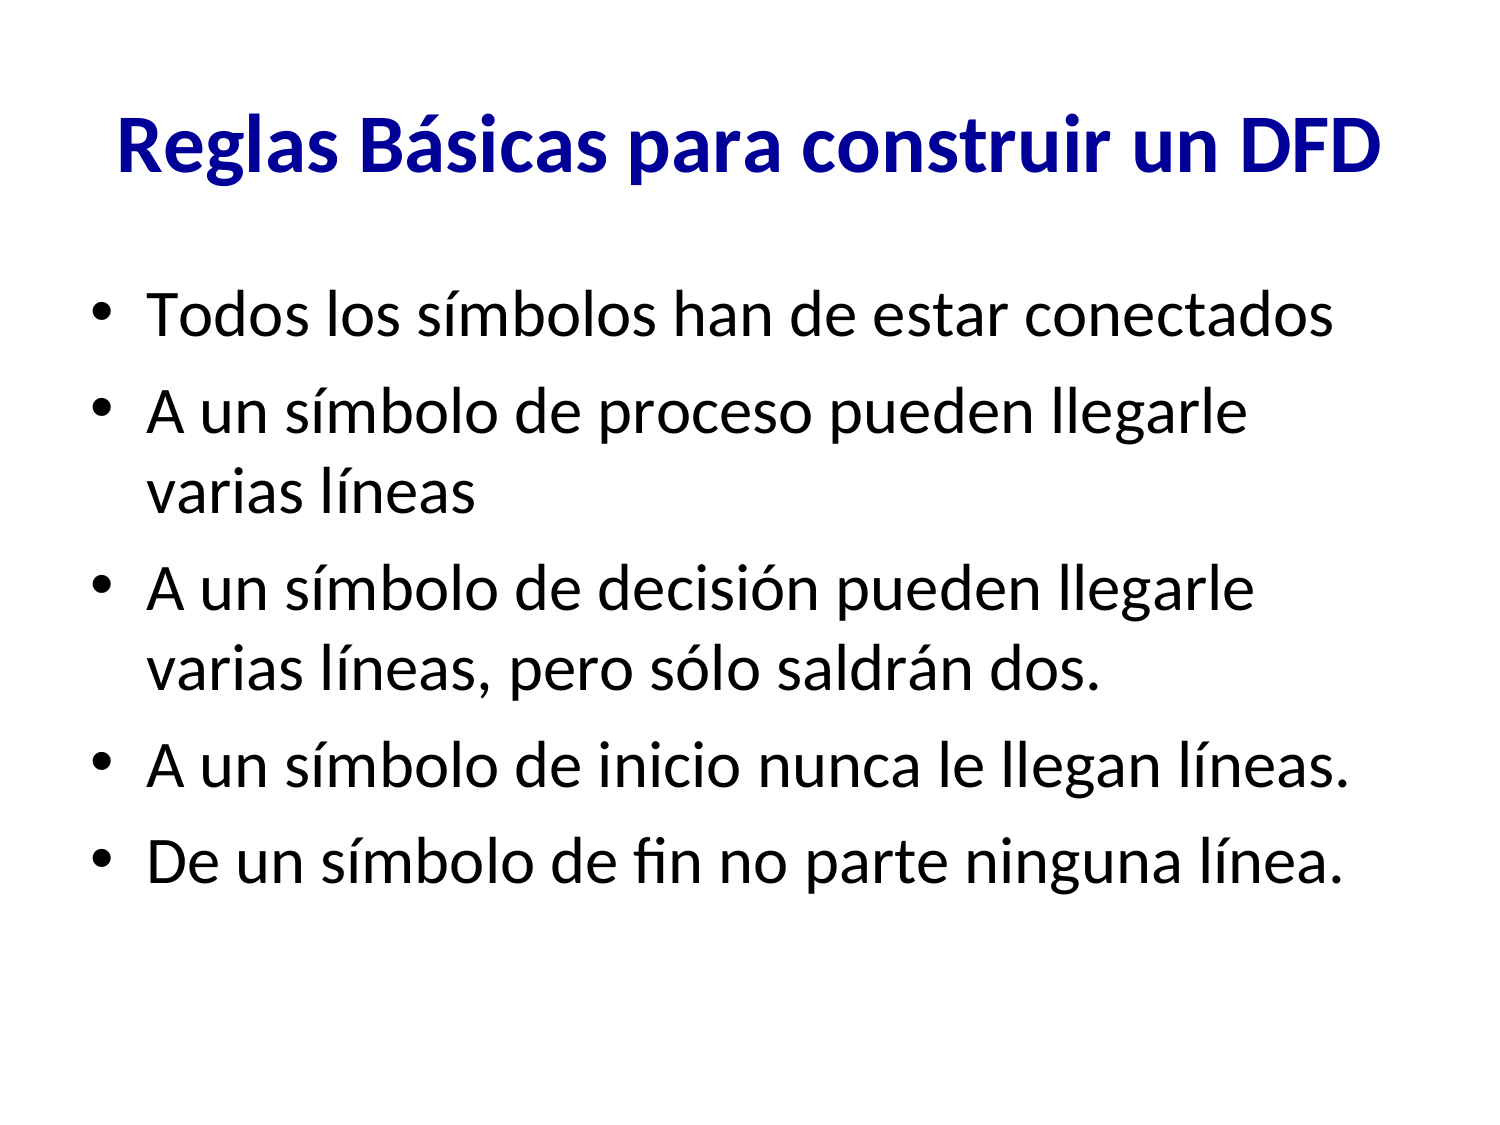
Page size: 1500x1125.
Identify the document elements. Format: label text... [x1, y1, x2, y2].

title Reglas Básicas para construir un DFD [75, 45, 1426, 233]
list Todos los símbolos han de estar conectados A un símbolo de proceso pueden llegarle varias líneas A un símbolo de decisión pueden llegarle varias líneas, pero sólo saldrán dos. A un símbolo de inicio nunca le llegan líneas. De un símbolo de fin no parte ninguna línea. [75, 262, 1426, 1005]
